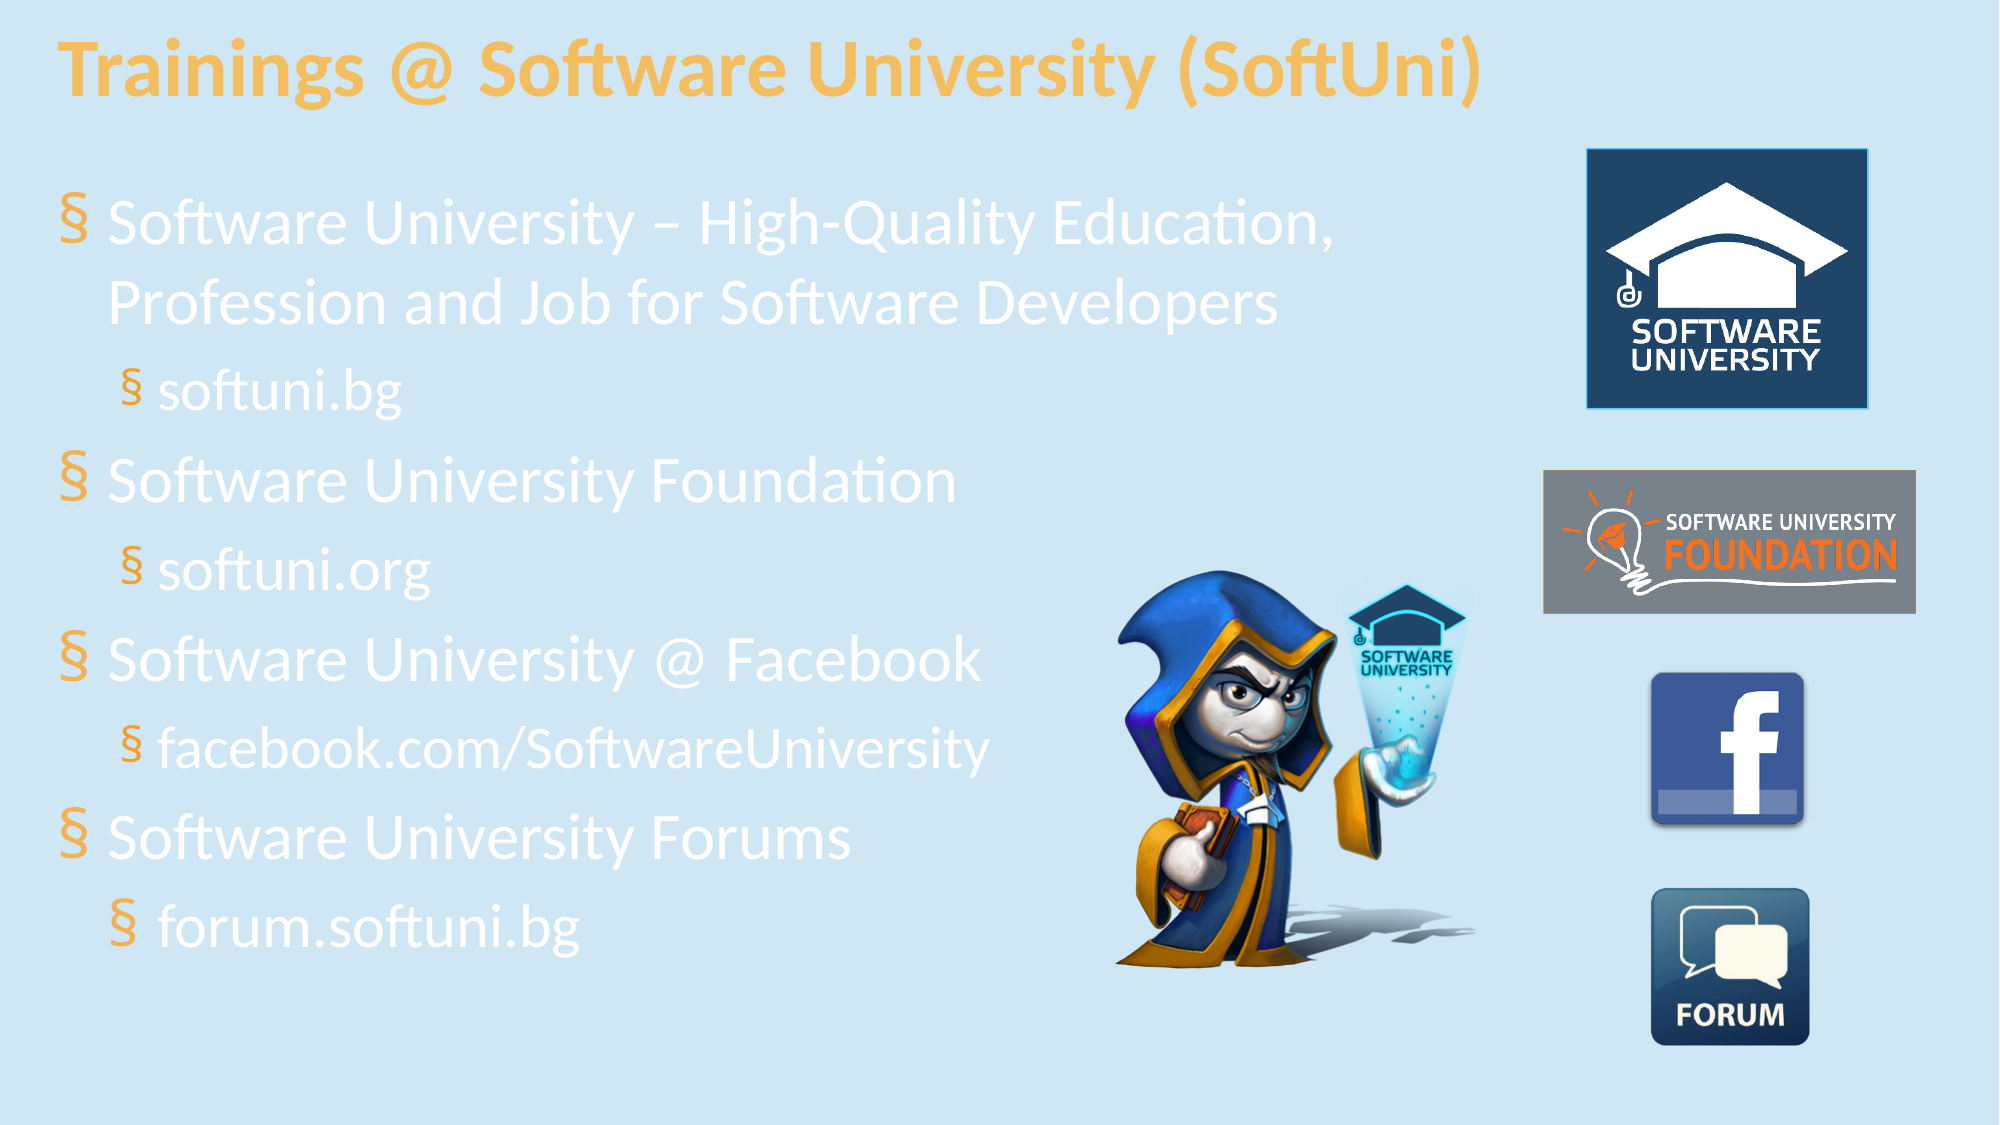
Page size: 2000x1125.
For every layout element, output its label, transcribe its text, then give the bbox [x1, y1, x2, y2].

picture [1650, 887, 1810, 1046]
picture [1543, 470, 1916, 614]
picture [1112, 565, 1488, 975]
picture [1587, 149, 1867, 408]
picture [1645, 666, 1810, 834]
list Software University – High-Quality Education, Profession and Job for Software Developers softuni.bg Software University Foundation softuni.org Software University @ Facebook facebook.com/SoftwareUniversity Software University Forums forum.softuni.bg [42, 170, 1591, 1096]
title Trainings @ Software University (SoftUni) [42, 16, 1532, 170]
